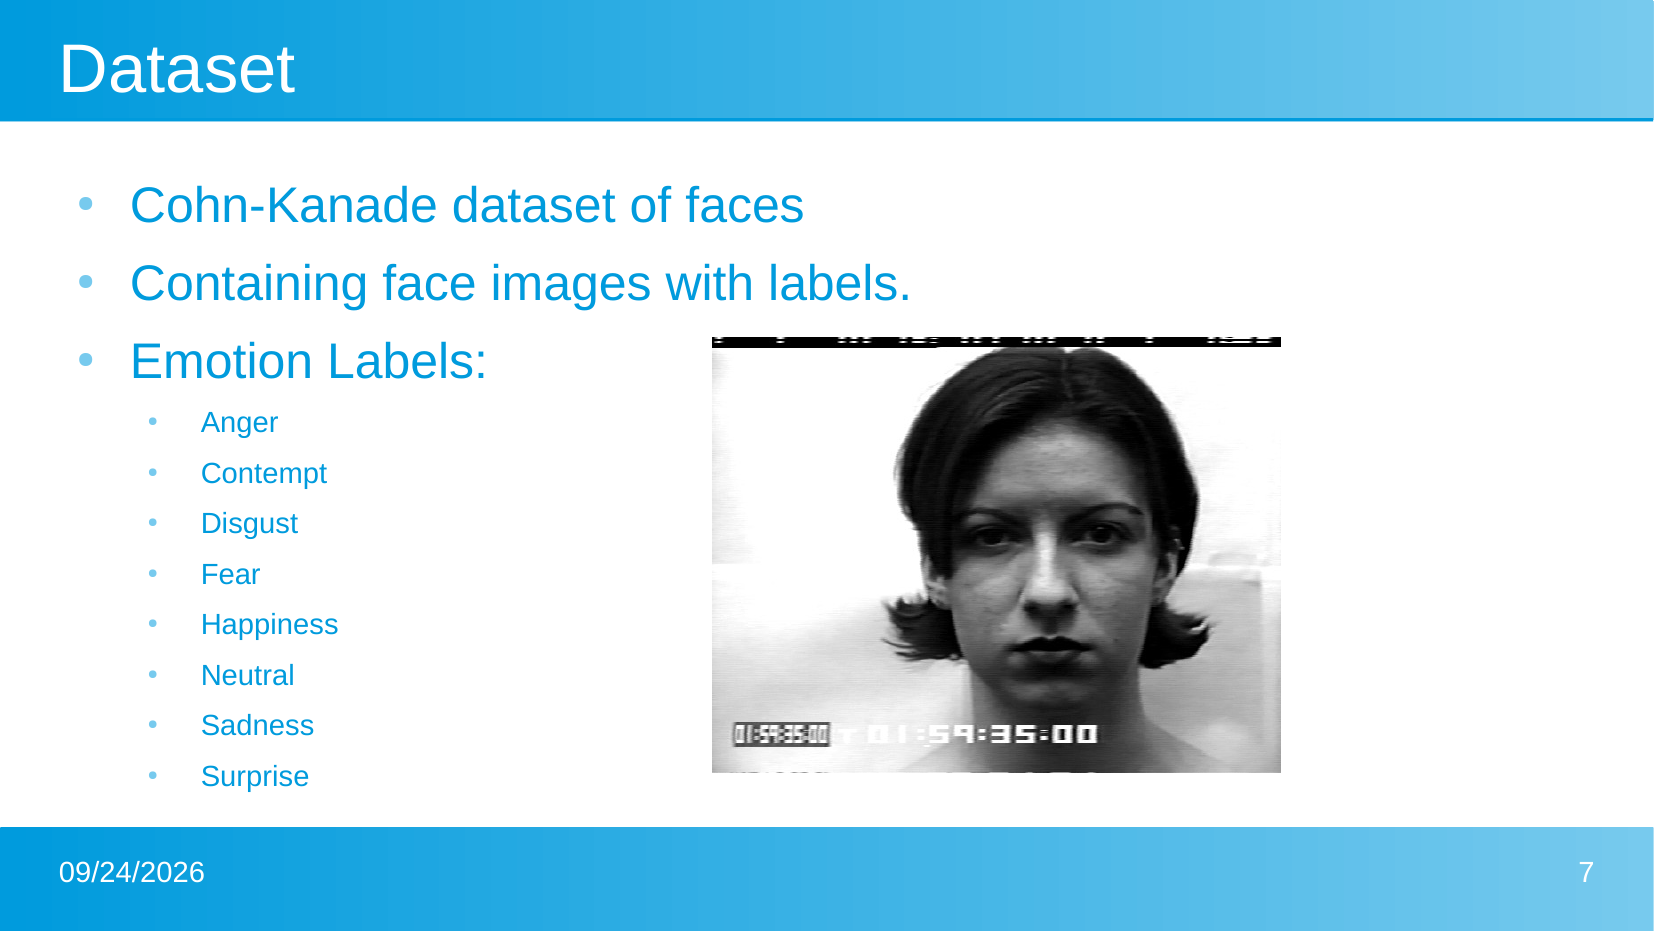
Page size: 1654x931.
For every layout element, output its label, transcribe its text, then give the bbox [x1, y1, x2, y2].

picture [712, 337, 1281, 773]
list Cohn-Kanade dataset of faces Containing face images with labels. Emotion Labels: Anger Contempt Disgust Fear Happiness Neutral Sadness Surprise [59, 177, 1595, 768]
title Dataset [59, 29, 1595, 108]
